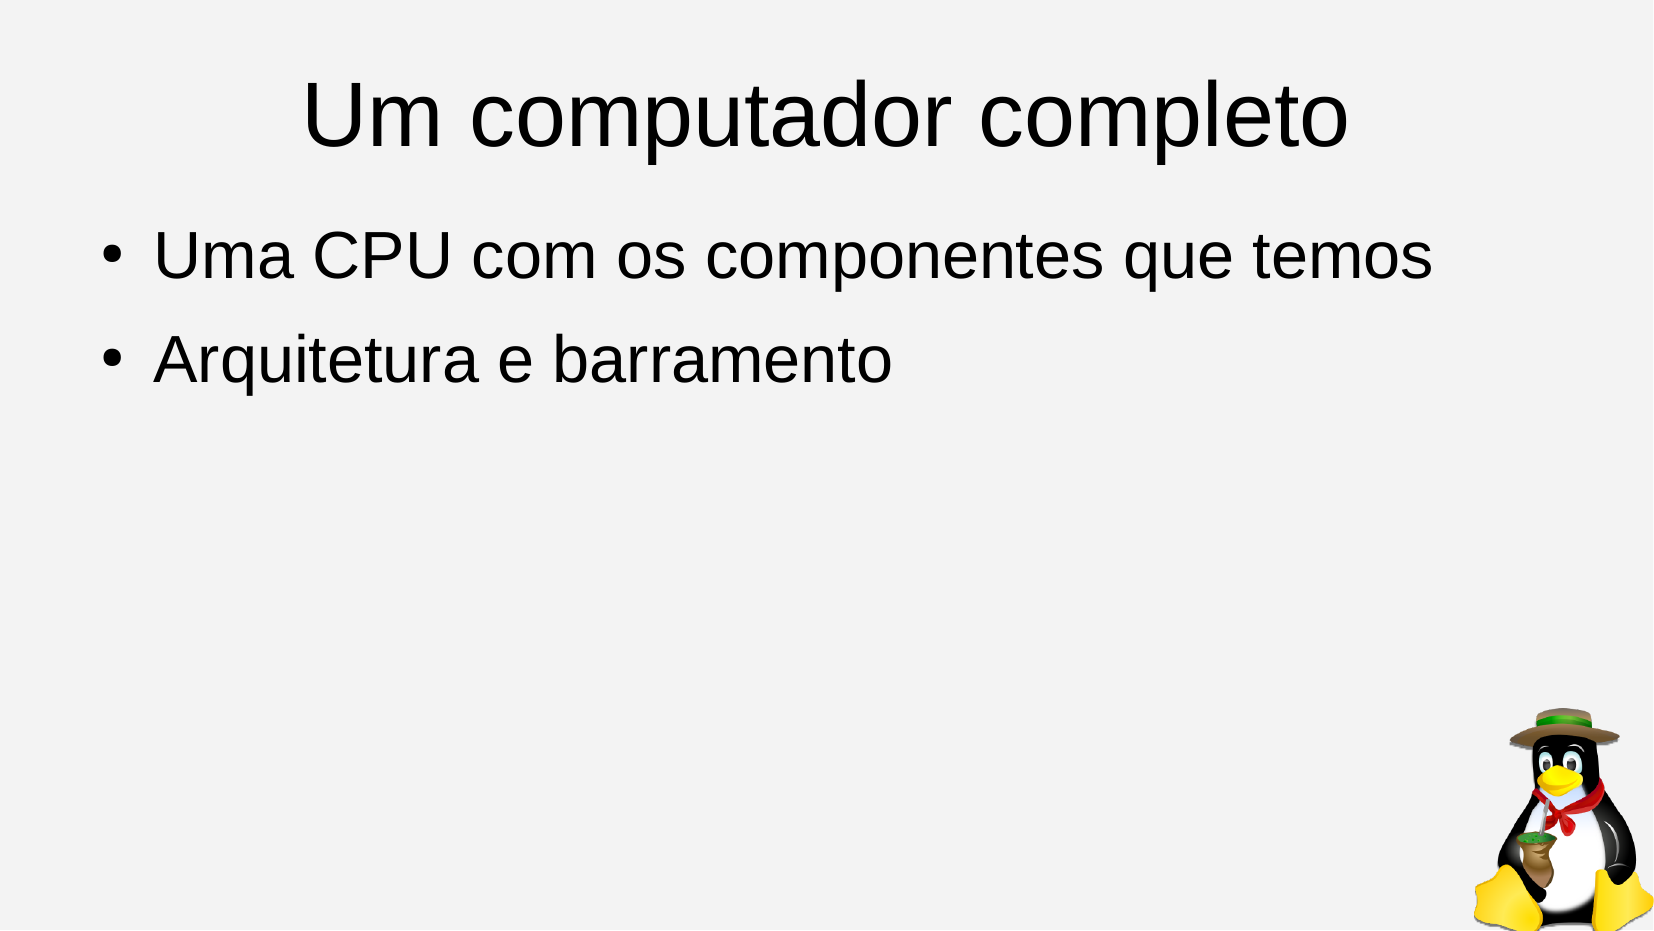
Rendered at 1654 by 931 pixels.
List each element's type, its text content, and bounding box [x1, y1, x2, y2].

title Um computador completo [82, 37, 1571, 193]
list Uma CPU com os componentes que temos Arquitetura e barramento [82, 217, 1571, 758]
picture [1474, 708, 1654, 931]
